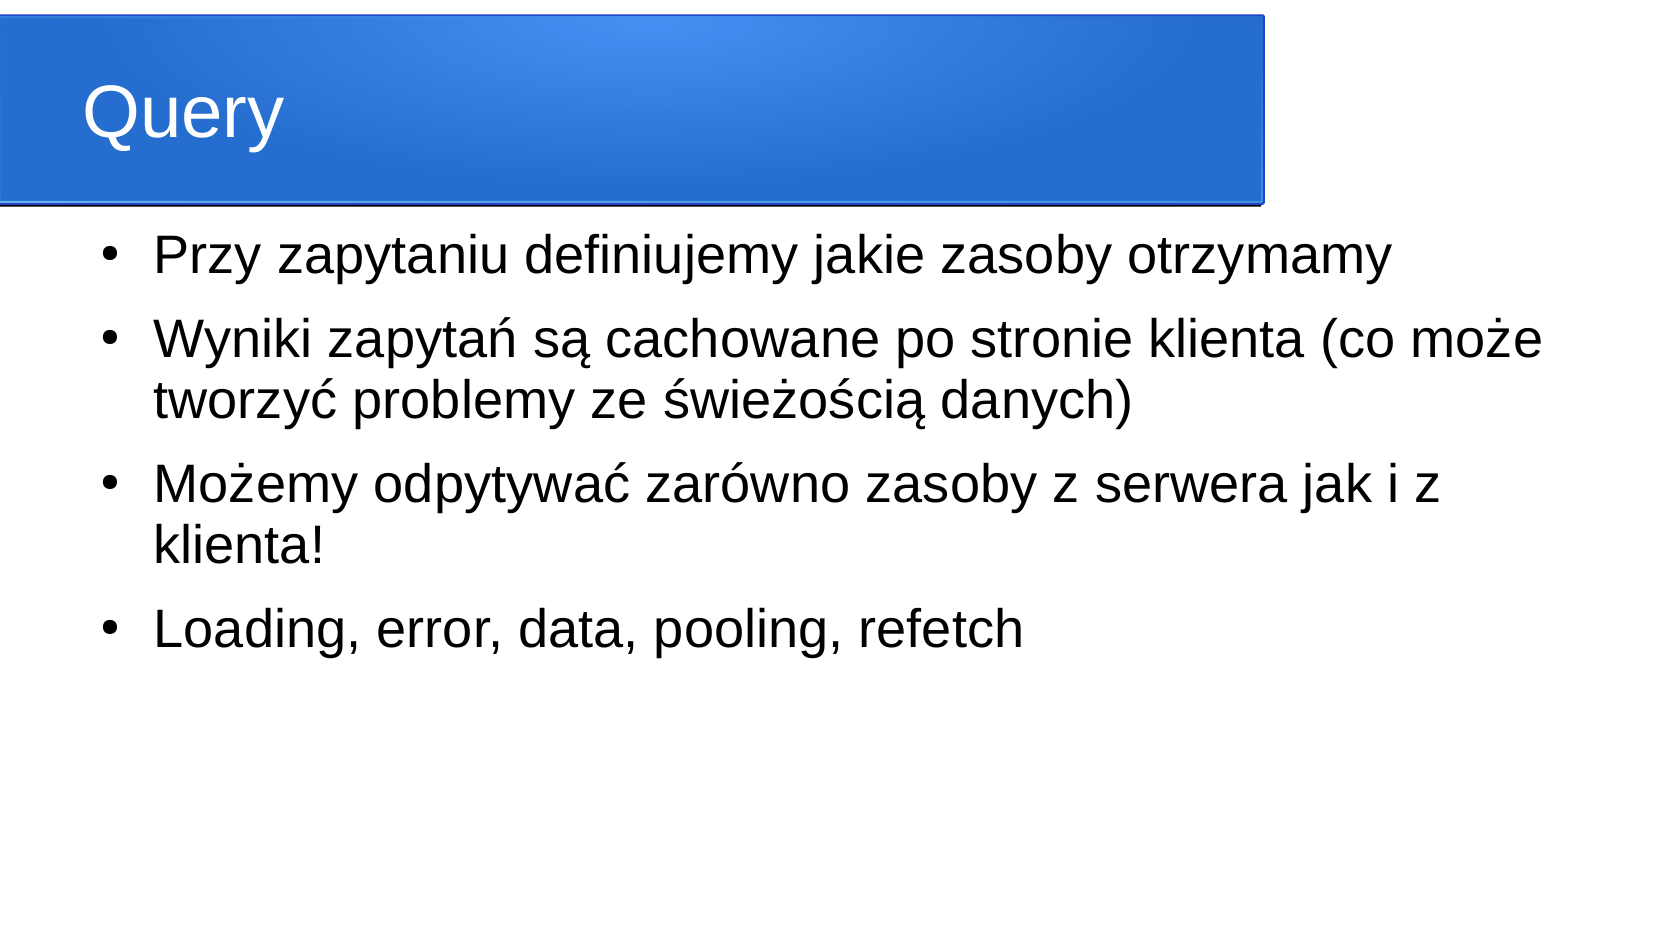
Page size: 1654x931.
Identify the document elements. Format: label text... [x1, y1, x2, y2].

list Przy zapytaniu definiujemy jakie zasoby otrzymamy Wyniki zapytań są cachowane po stronie klienta (co może tworzyć problemy ze świeżością danych) Możemy odpytywać zarówno zasoby z serwera jak i z klienta! Loading, error, data, pooling, refetch [82, 224, 1571, 764]
title Query [82, 35, 1235, 189]
